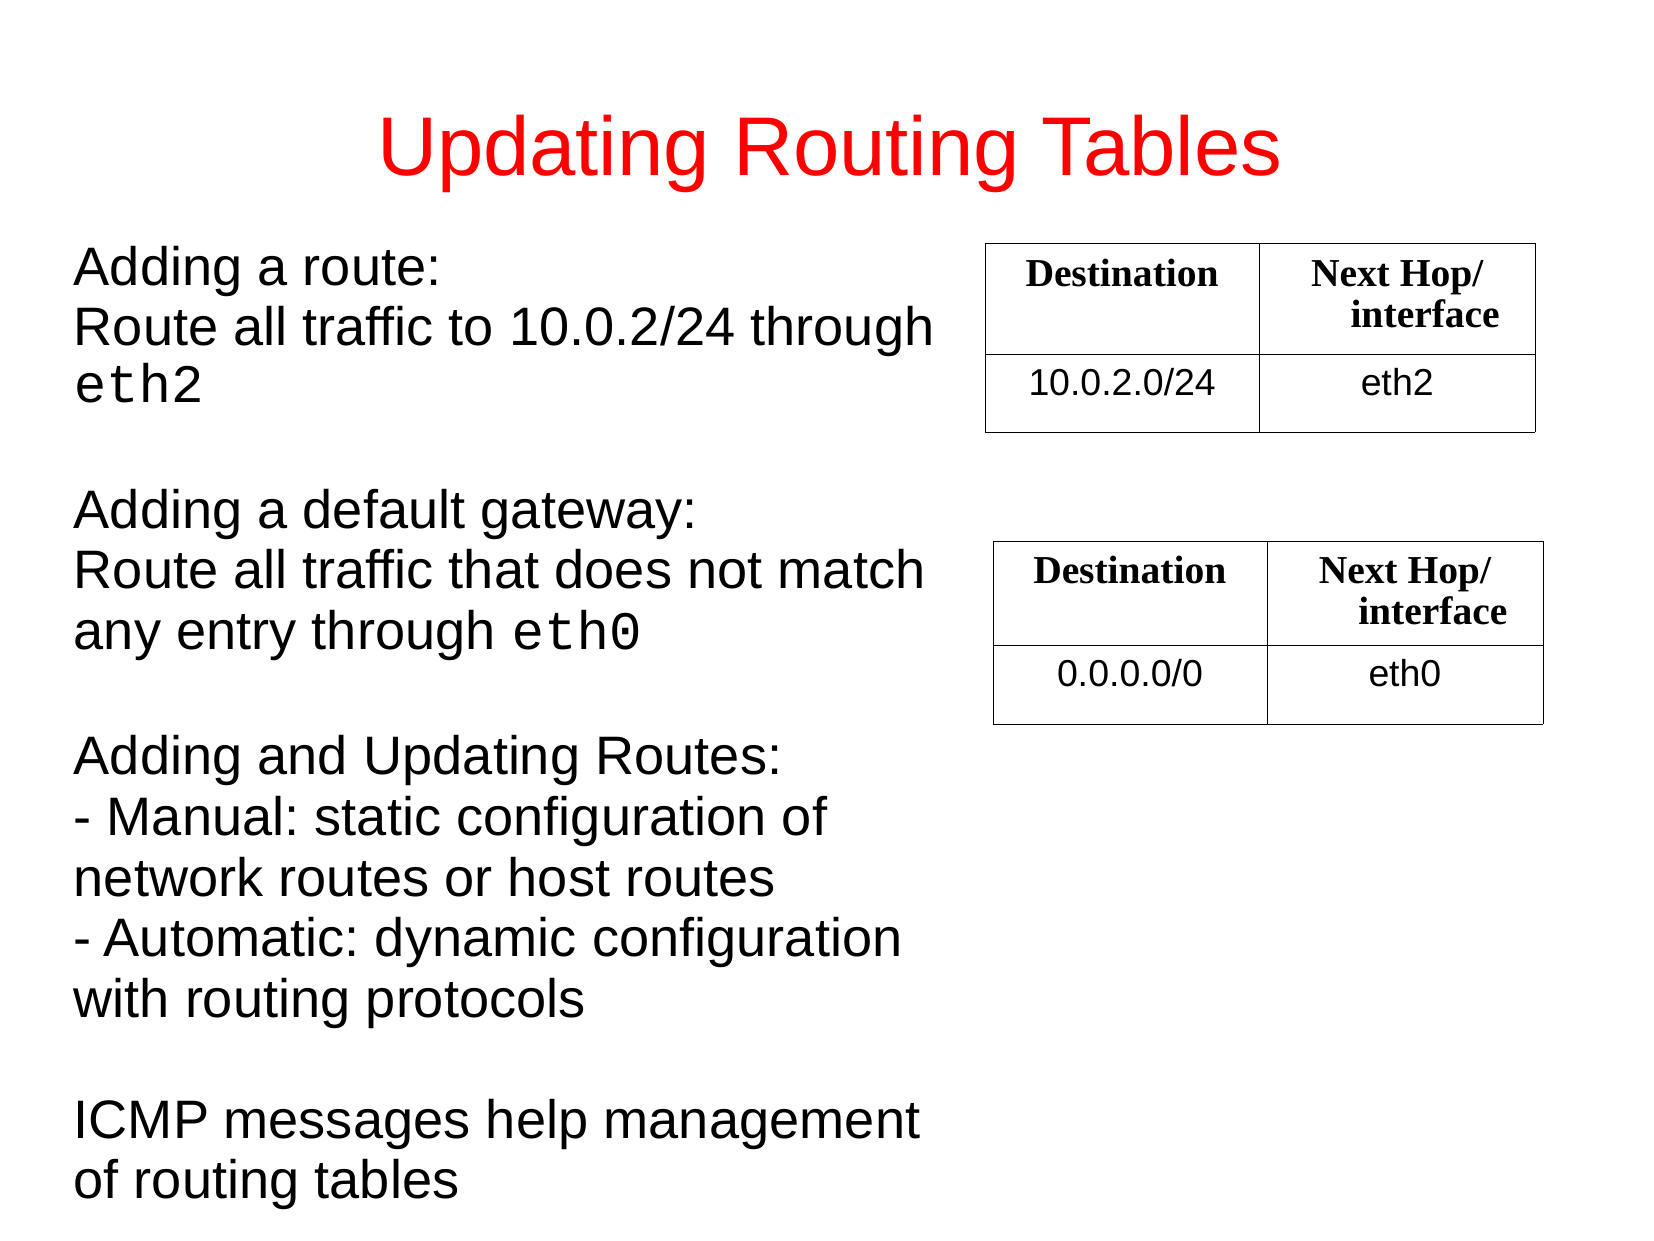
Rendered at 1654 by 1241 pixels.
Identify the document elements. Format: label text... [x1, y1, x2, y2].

table_cell 10.0.2.0/24 [986, 355, 1259, 432]
table_header Destination [986, 244, 1259, 354]
title Updating Routing Tables [17, 43, 1642, 251]
table_header Next Hop/ interface [1260, 244, 1535, 354]
table_header Next Hop/ interface [1268, 542, 1543, 645]
table_header Destination [994, 542, 1267, 645]
table_cell eth2 [1260, 355, 1535, 432]
table_cell eth0 [1268, 646, 1543, 724]
text_box Adding a route: Route all traffic to 10.0.2/24 through eth2 Adding a default gateway: Route all traffic that does not match any entry through eth0 Adding and Updating Routes: - Manual: static configuration of network routes or host routes - Automatic: dynamic configuration with routing protocols ICMP messages help management of routing tables [59, 228, 975, 1222]
table_cell 0.0.0.0/0 [994, 646, 1267, 724]
